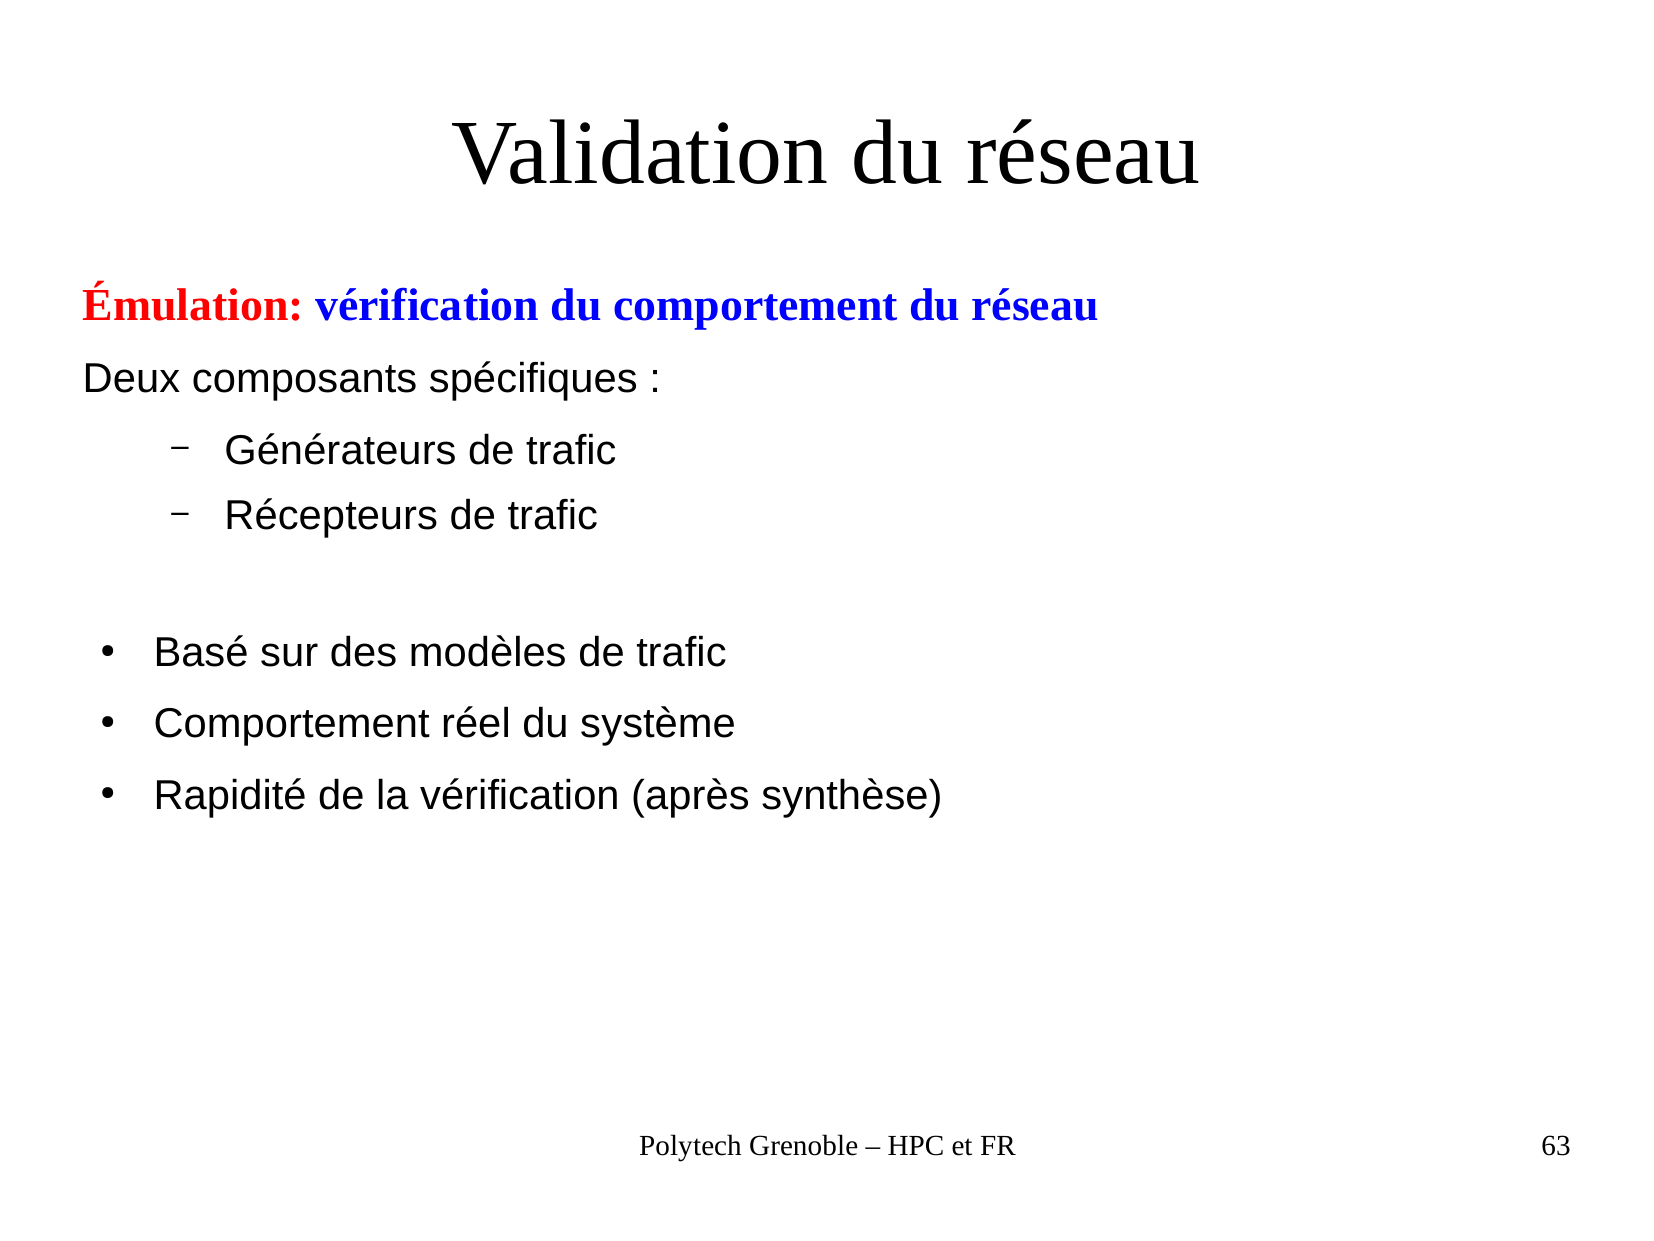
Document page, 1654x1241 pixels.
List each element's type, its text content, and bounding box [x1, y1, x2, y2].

list Émulation: vérification du comportement du réseau Deux composants spécifiques : Générateurs de trafic Récepteurs de trafic Basé sur des modèles de trafic Comportement réel du système Rapidité de la vérification (après synthèse) [82, 284, 1571, 1093]
title Validation du réseau [82, 49, 1571, 257]
